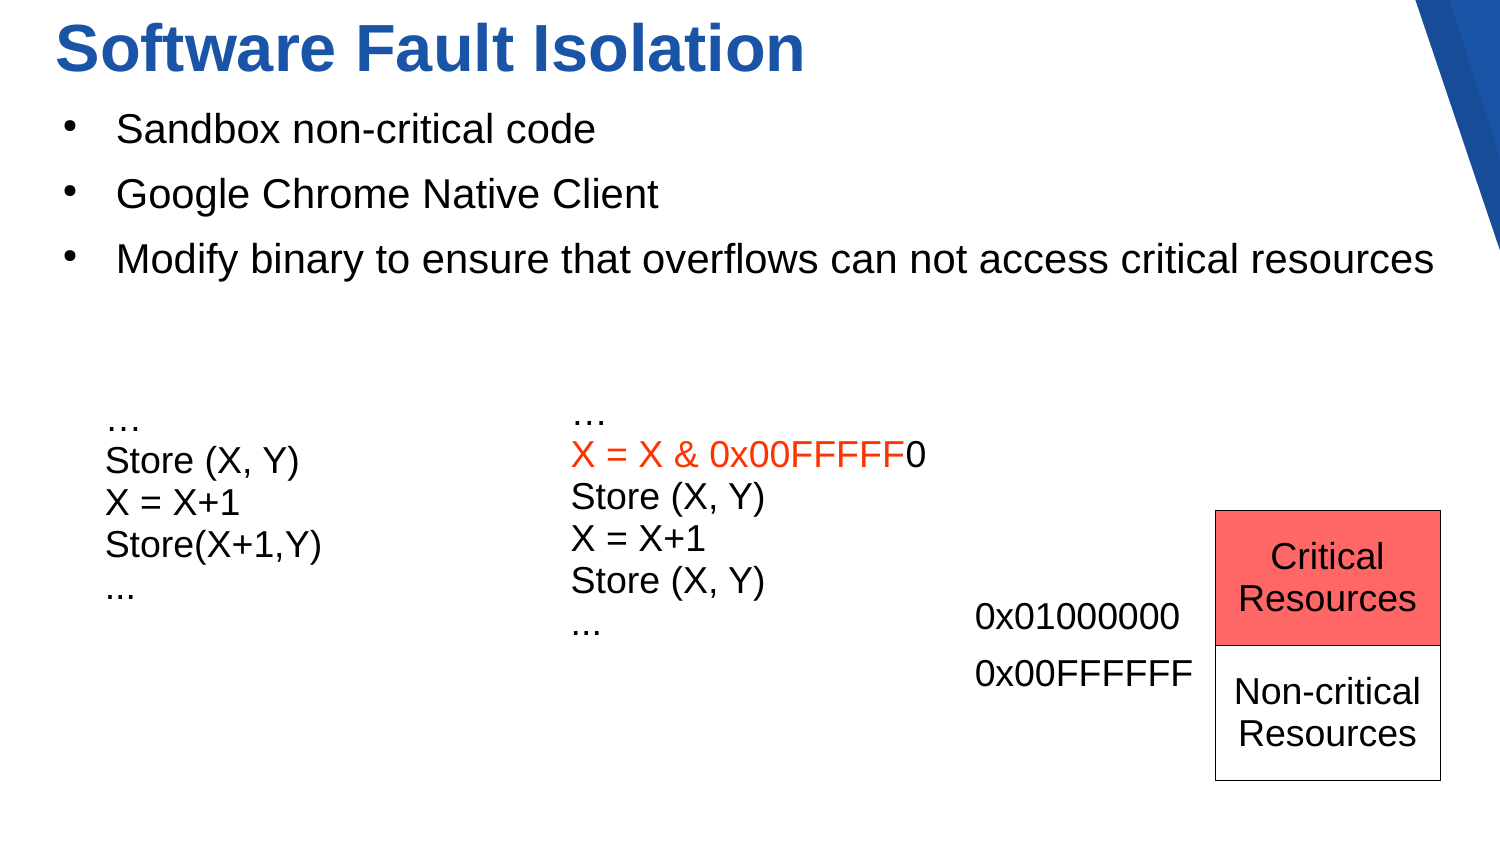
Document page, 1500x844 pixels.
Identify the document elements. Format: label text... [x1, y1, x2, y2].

list Sandbox non-critical code Google Chrome Native Client Modify binary to ensure that overflows can not access critical resources [30, 87, 1486, 526]
title Software Fault Isolation [40, 32, 1366, 87]
text_box 0x01000000 [960, 588, 1196, 646]
text_box 0x00FFFFFF [960, 645, 1220, 702]
text_box … X = X & 0x00FFFFF0 Store (X, Y) X = X+1 Store (X, Y) ... [555, 384, 1051, 651]
text_box … Store (X, Y) X = X+1 Store(X+1,Y) ... [90, 390, 555, 615]
text_box Non-critical Resources [1215, 646, 1441, 781]
text_box Critical Resources [1215, 510, 1441, 646]
